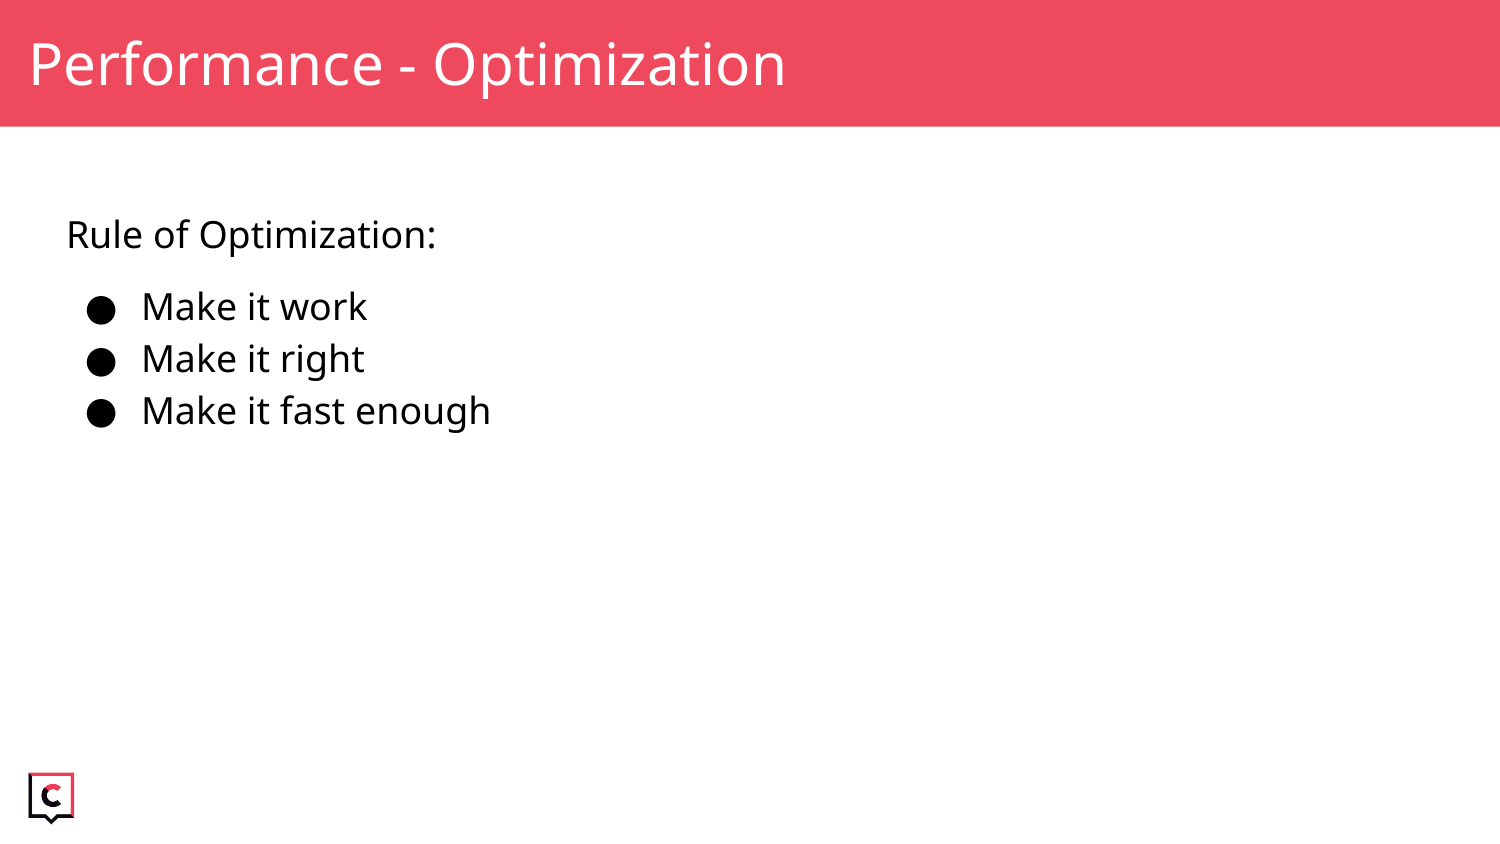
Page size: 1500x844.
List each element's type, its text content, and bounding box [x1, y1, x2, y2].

title Performance - Optimization [13, 12, 1412, 107]
list Rule of Optimization: Make it work Make it right Make it fast enough [51, 189, 1449, 750]
picture [19, 764, 82, 830]
